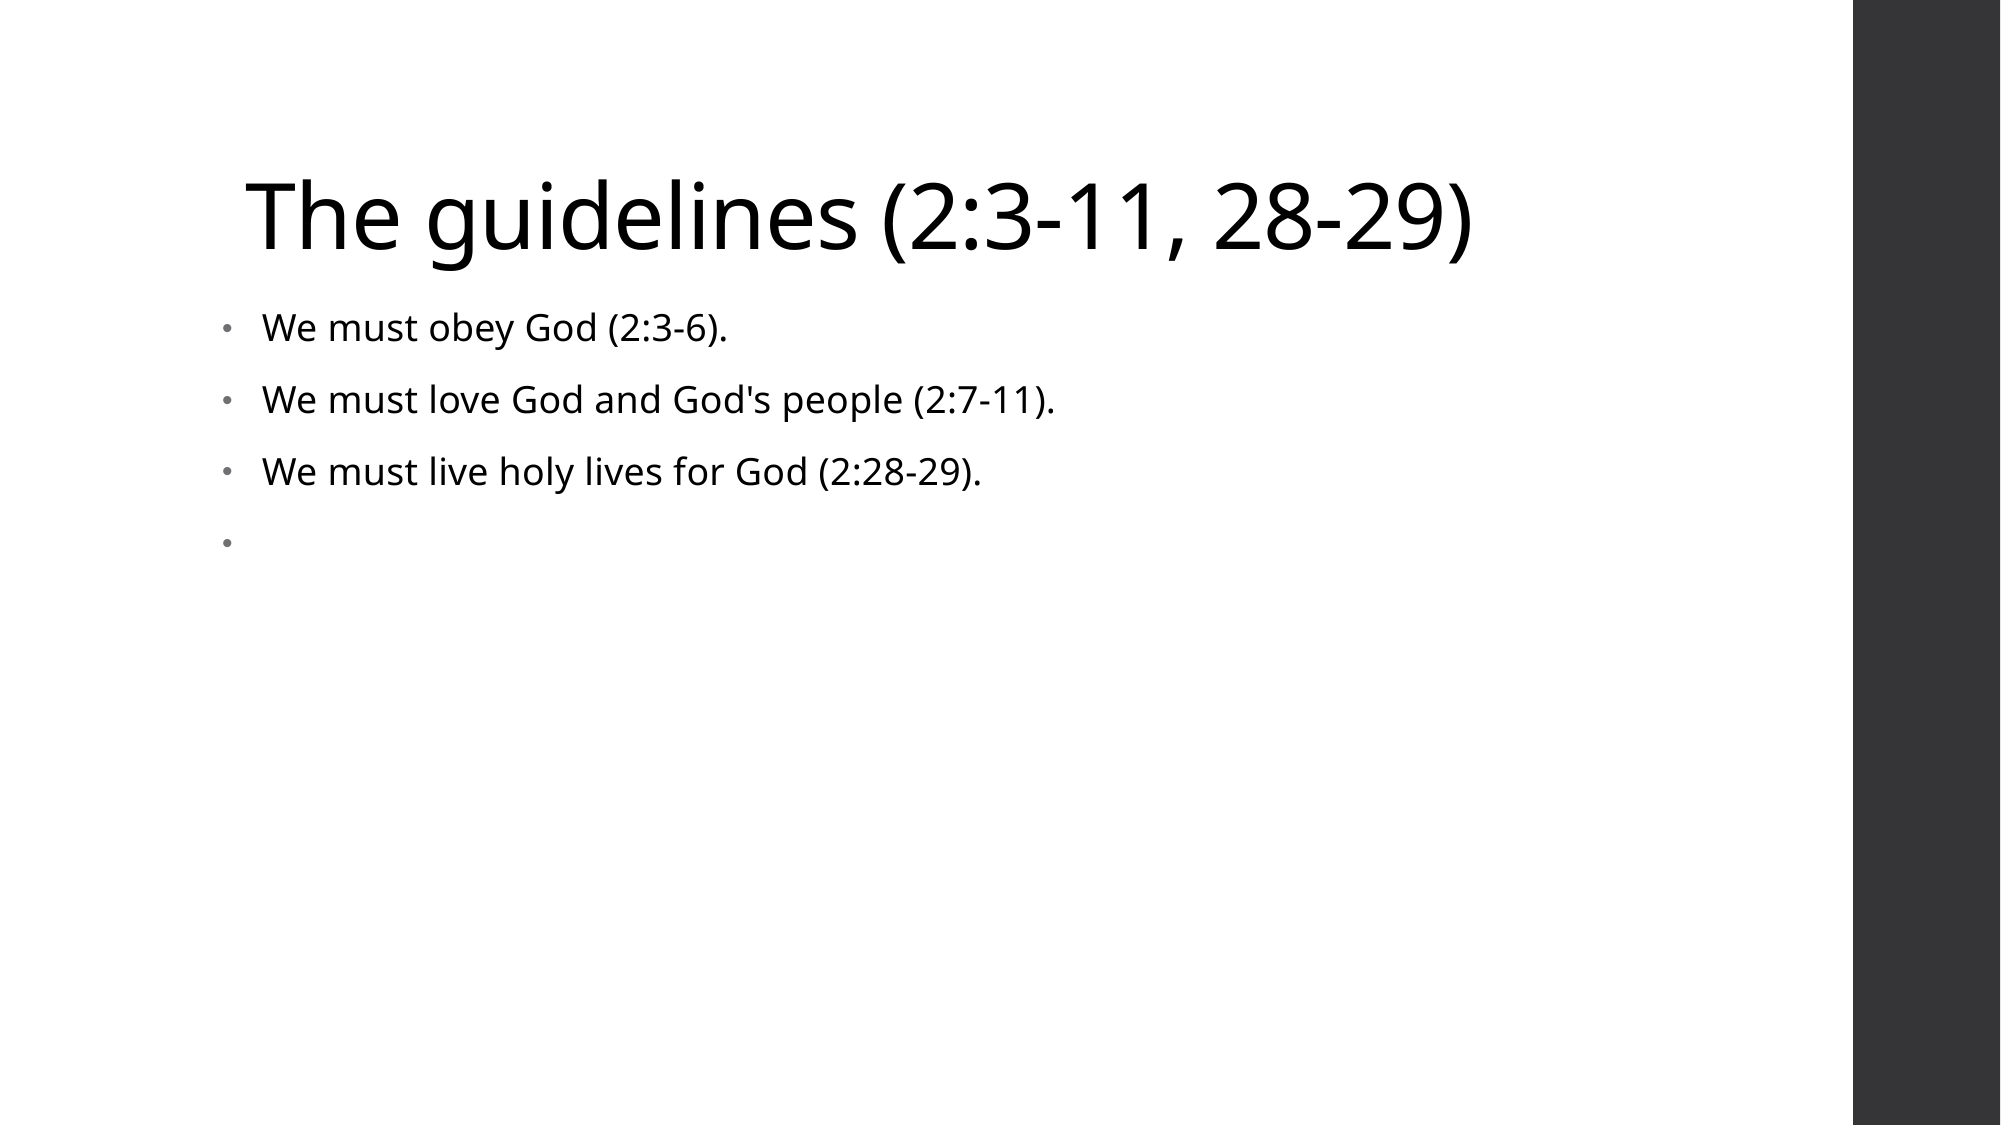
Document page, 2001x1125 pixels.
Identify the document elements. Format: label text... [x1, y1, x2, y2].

title The guidelines (2:3-11, 28-29) [206, 60, 1797, 278]
list We must obey God (2:3-6). We must love God and God's people (2:7-11). We must live holy lives for God (2:28-29). [206, 299, 1617, 1014]
